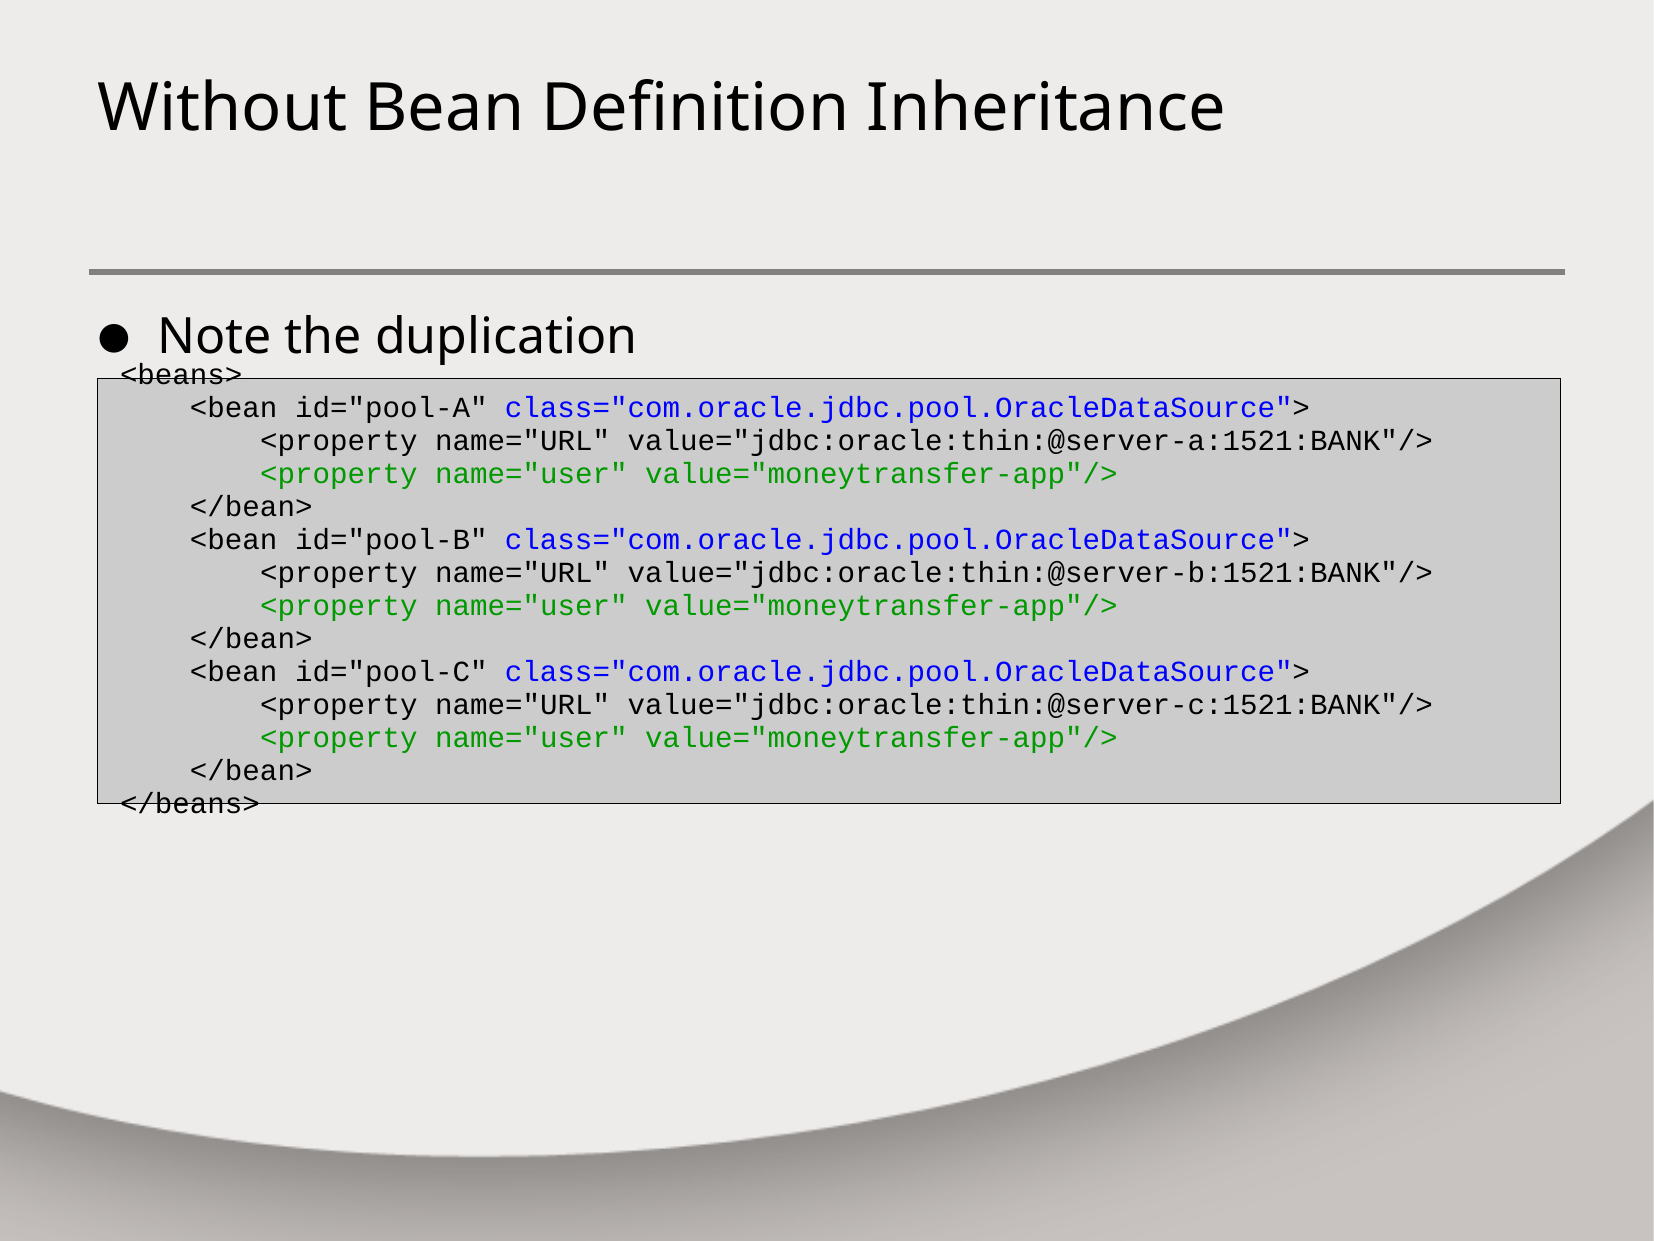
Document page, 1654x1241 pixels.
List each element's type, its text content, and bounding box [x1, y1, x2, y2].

picture [0, 0, 1654, 1241]
text_box <beans> <bean id="pool-A" class="com.oracle.jdbc.pool.OracleDataSource"> <property name="URL" value="jdbc:oracle:thin:@server-a:1521:BANK"/> <property name="user" value="moneytransfer-app"/> </bean> <bean id="pool-B" class="com.oracle.jdbc.pool.OracleDataSource"> <property name="URL" value="jdbc:oracle:thin:@server-b:1521:BANK"/> <property name="user" value="moneytransfer-app"/> </bean> <bean id="pool-C" class="com.oracle.jdbc.pool.OracleDataSource"> <property name="URL" value="jdbc:oracle:thin:@server-c:1521:BANK"/> <property name="user" value="moneytransfer-app"/> </bean> </beans> [97, 378, 1561, 804]
list Note the duplication [97, 804, 1561, 1163]
title Without Bean Definition Inheritance [97, 75, 1561, 226]
list Note the duplication [97, 300, 1561, 378]
